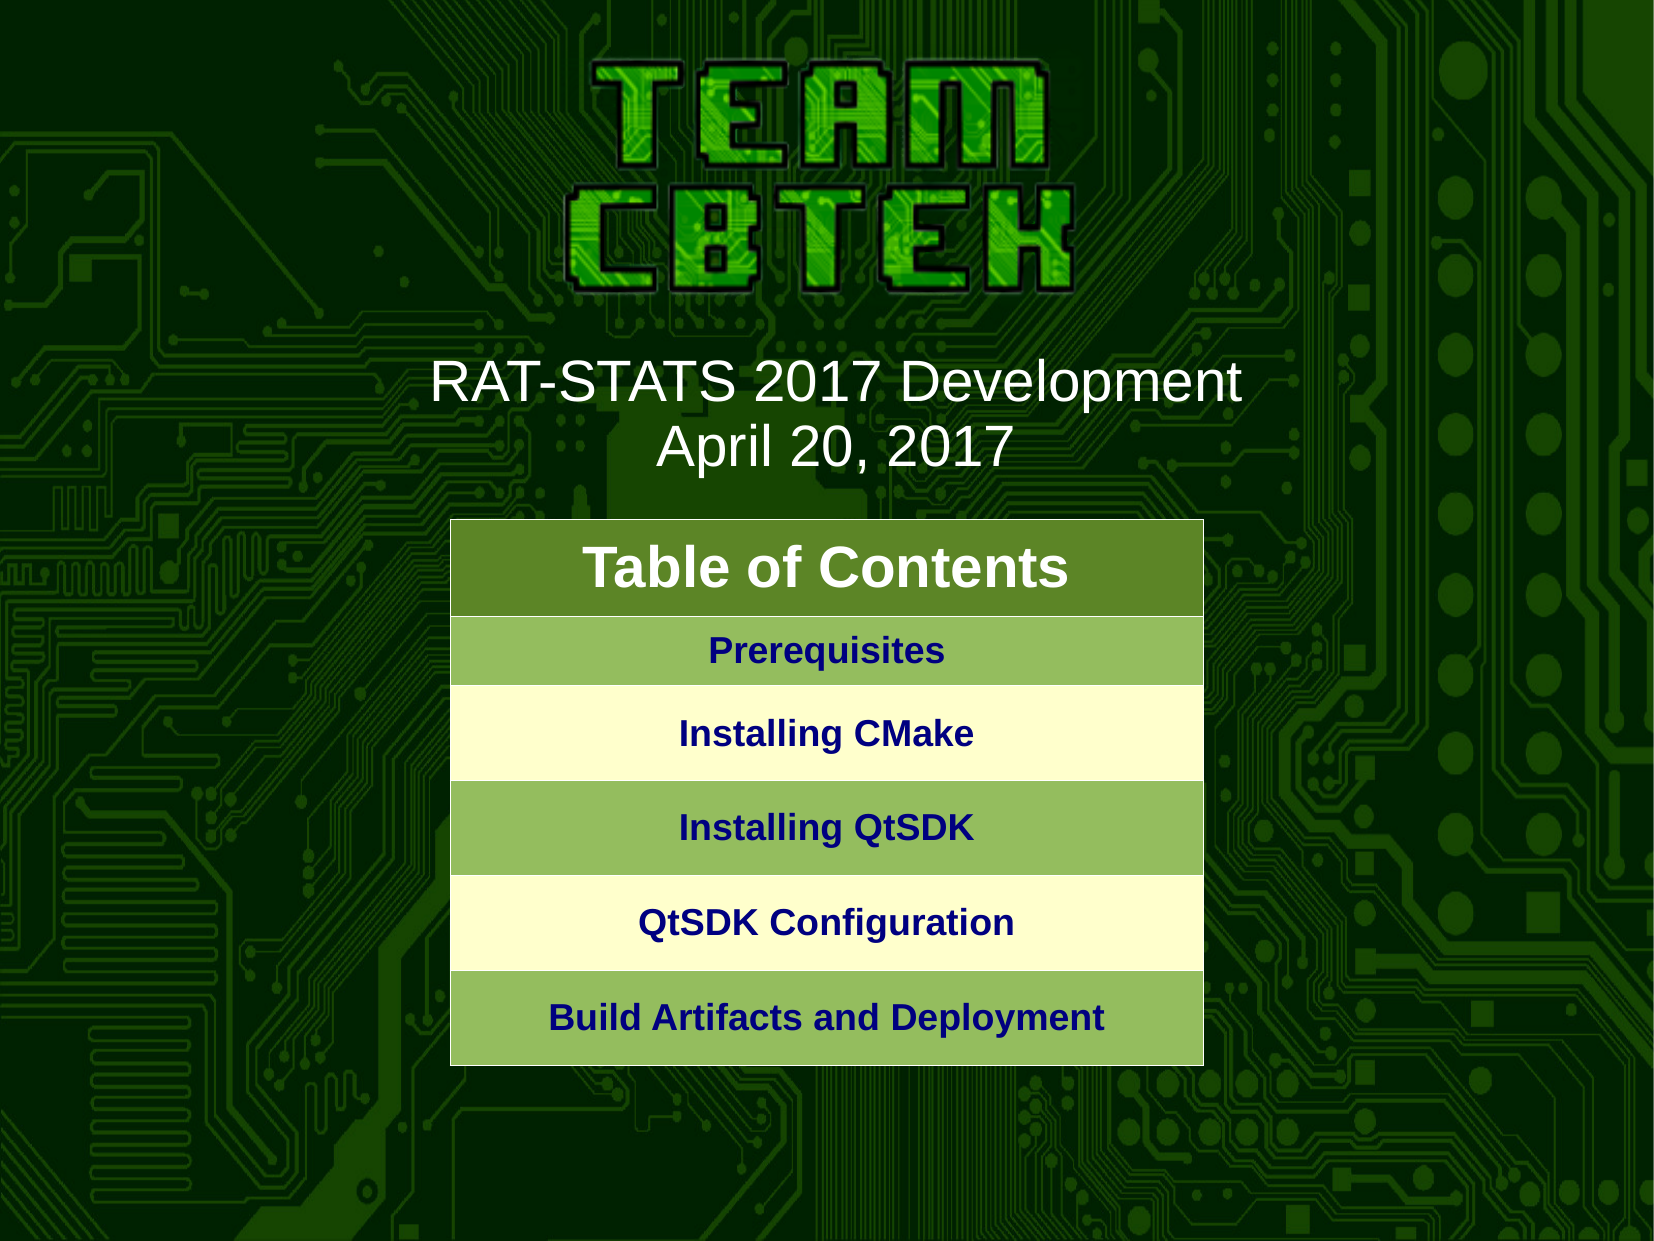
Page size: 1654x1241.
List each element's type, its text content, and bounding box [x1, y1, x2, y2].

table_cell Build Artifacts and Deployment [451, 971, 1203, 1065]
table_cell Installing CMake [451, 686, 1203, 780]
table_cell Installing QtSDK [451, 781, 1203, 875]
table_cell QtSDK Configuration [451, 876, 1203, 970]
table_cell Prerequisites [451, 617, 1203, 685]
table_header Table of Contents [451, 520, 1203, 616]
title RAT-STATS 2017 Development April 20, 2017 [92, 325, 1581, 502]
picture [0, 0, 1654, 1241]
